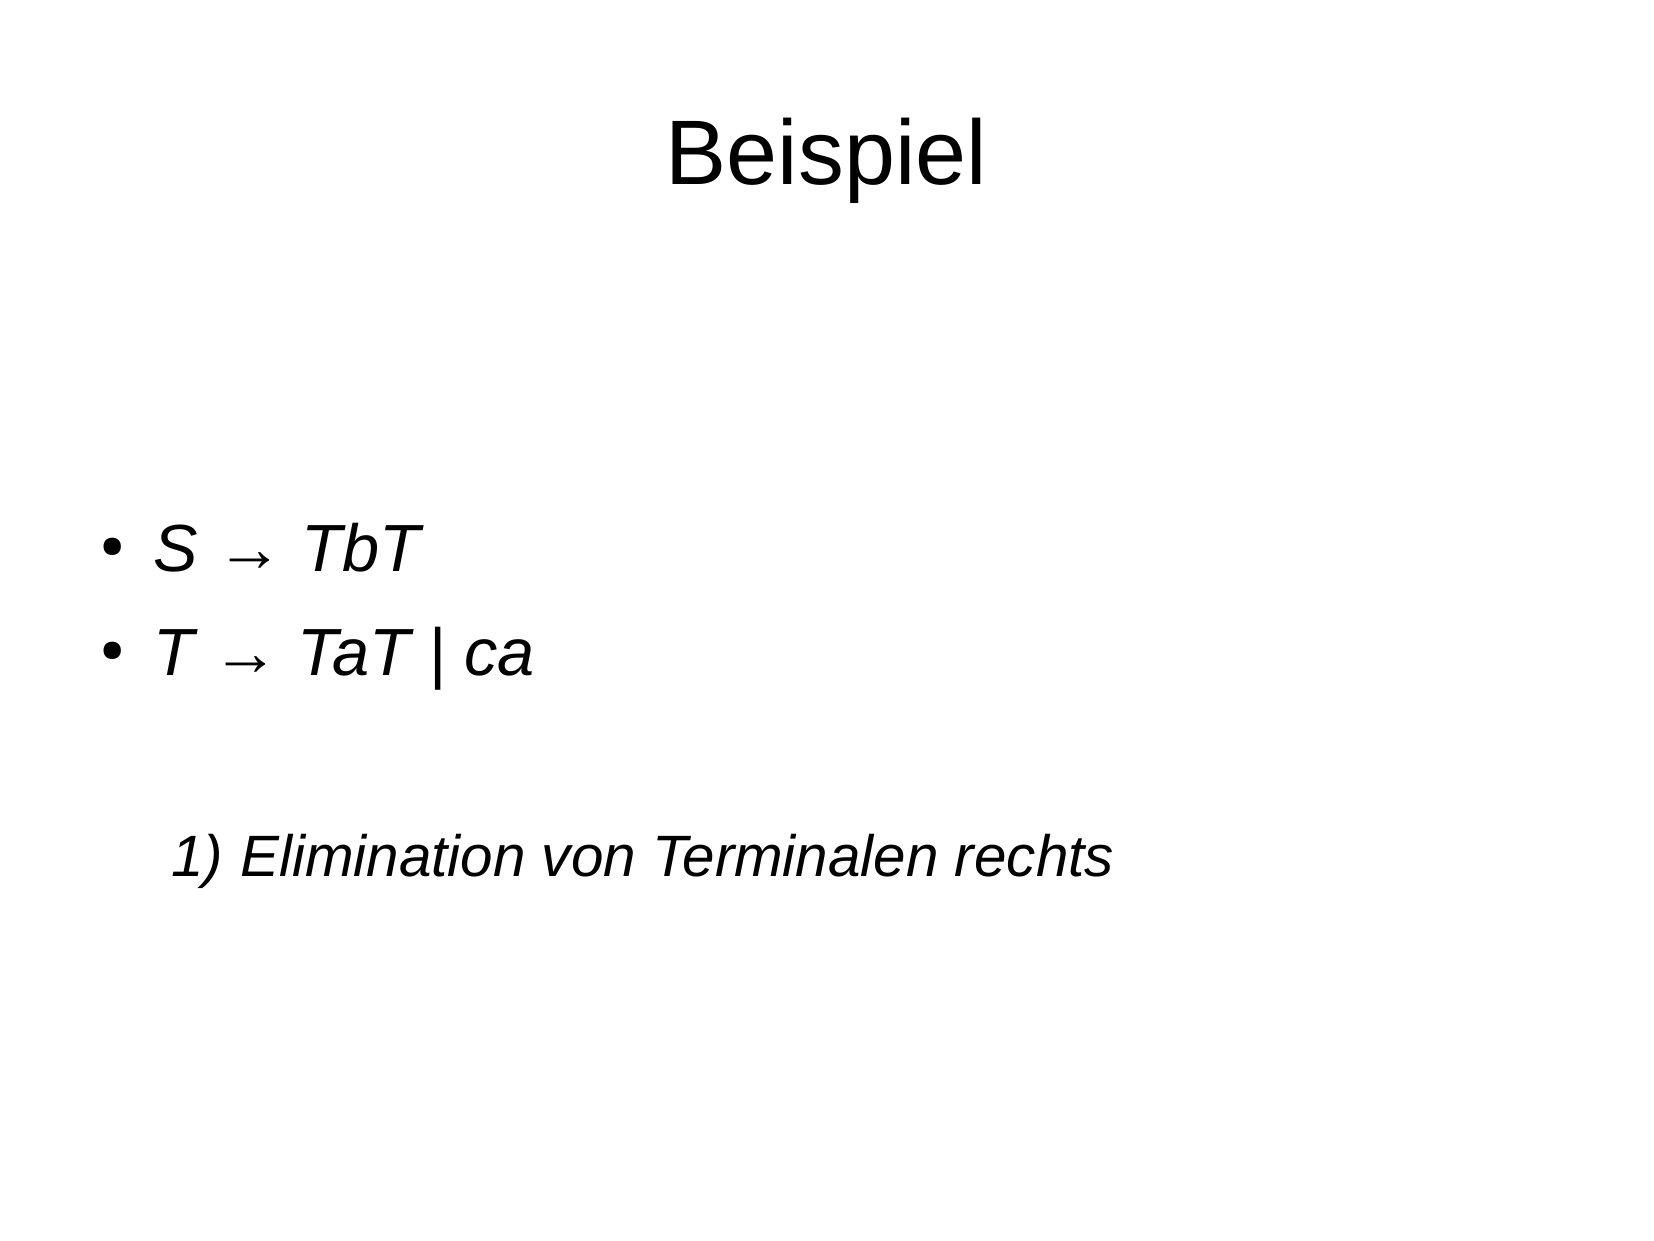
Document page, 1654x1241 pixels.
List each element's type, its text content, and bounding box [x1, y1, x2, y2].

list S → TbT T → TaT | ca Elimination von Terminalen rechts [82, 290, 1571, 1109]
title Beispiel [82, 49, 1571, 257]
